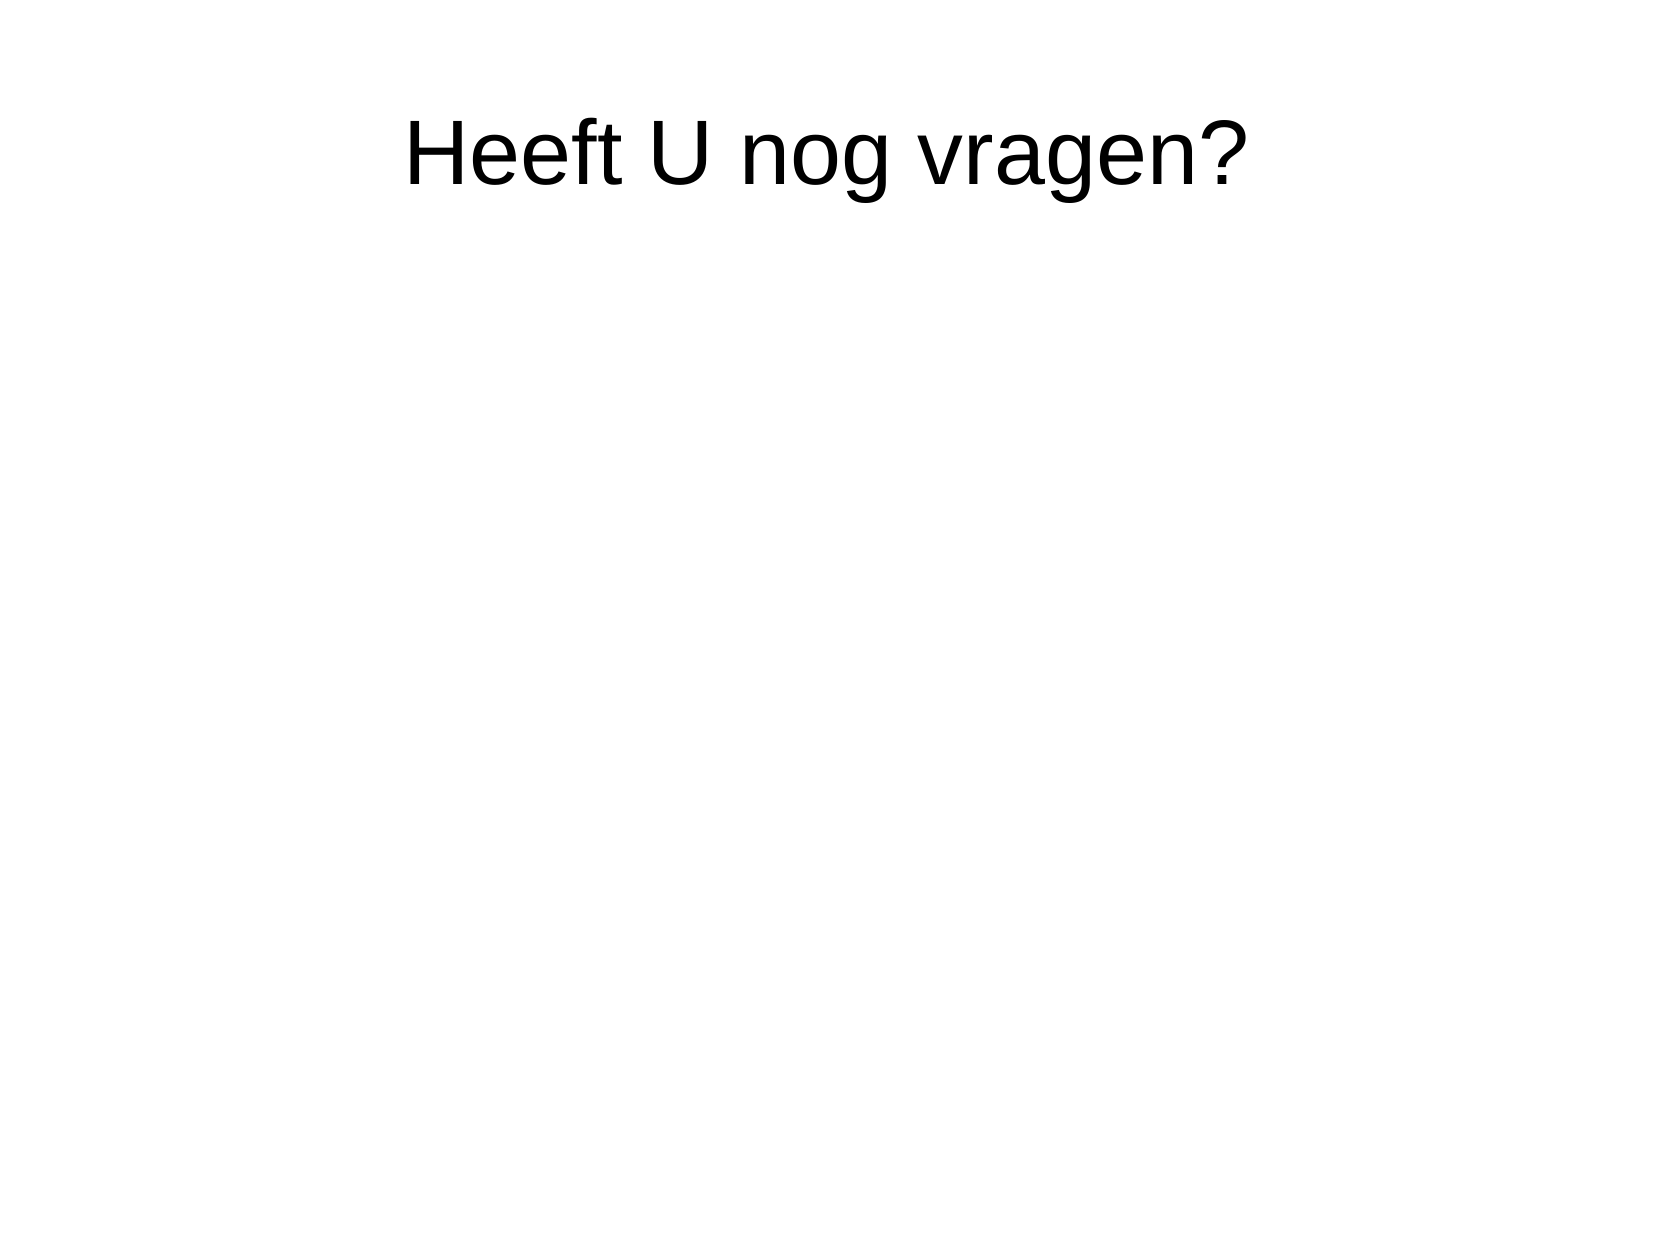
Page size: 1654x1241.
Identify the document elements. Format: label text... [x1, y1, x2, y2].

title Heeft U nog vragen? [82, 49, 1571, 257]
